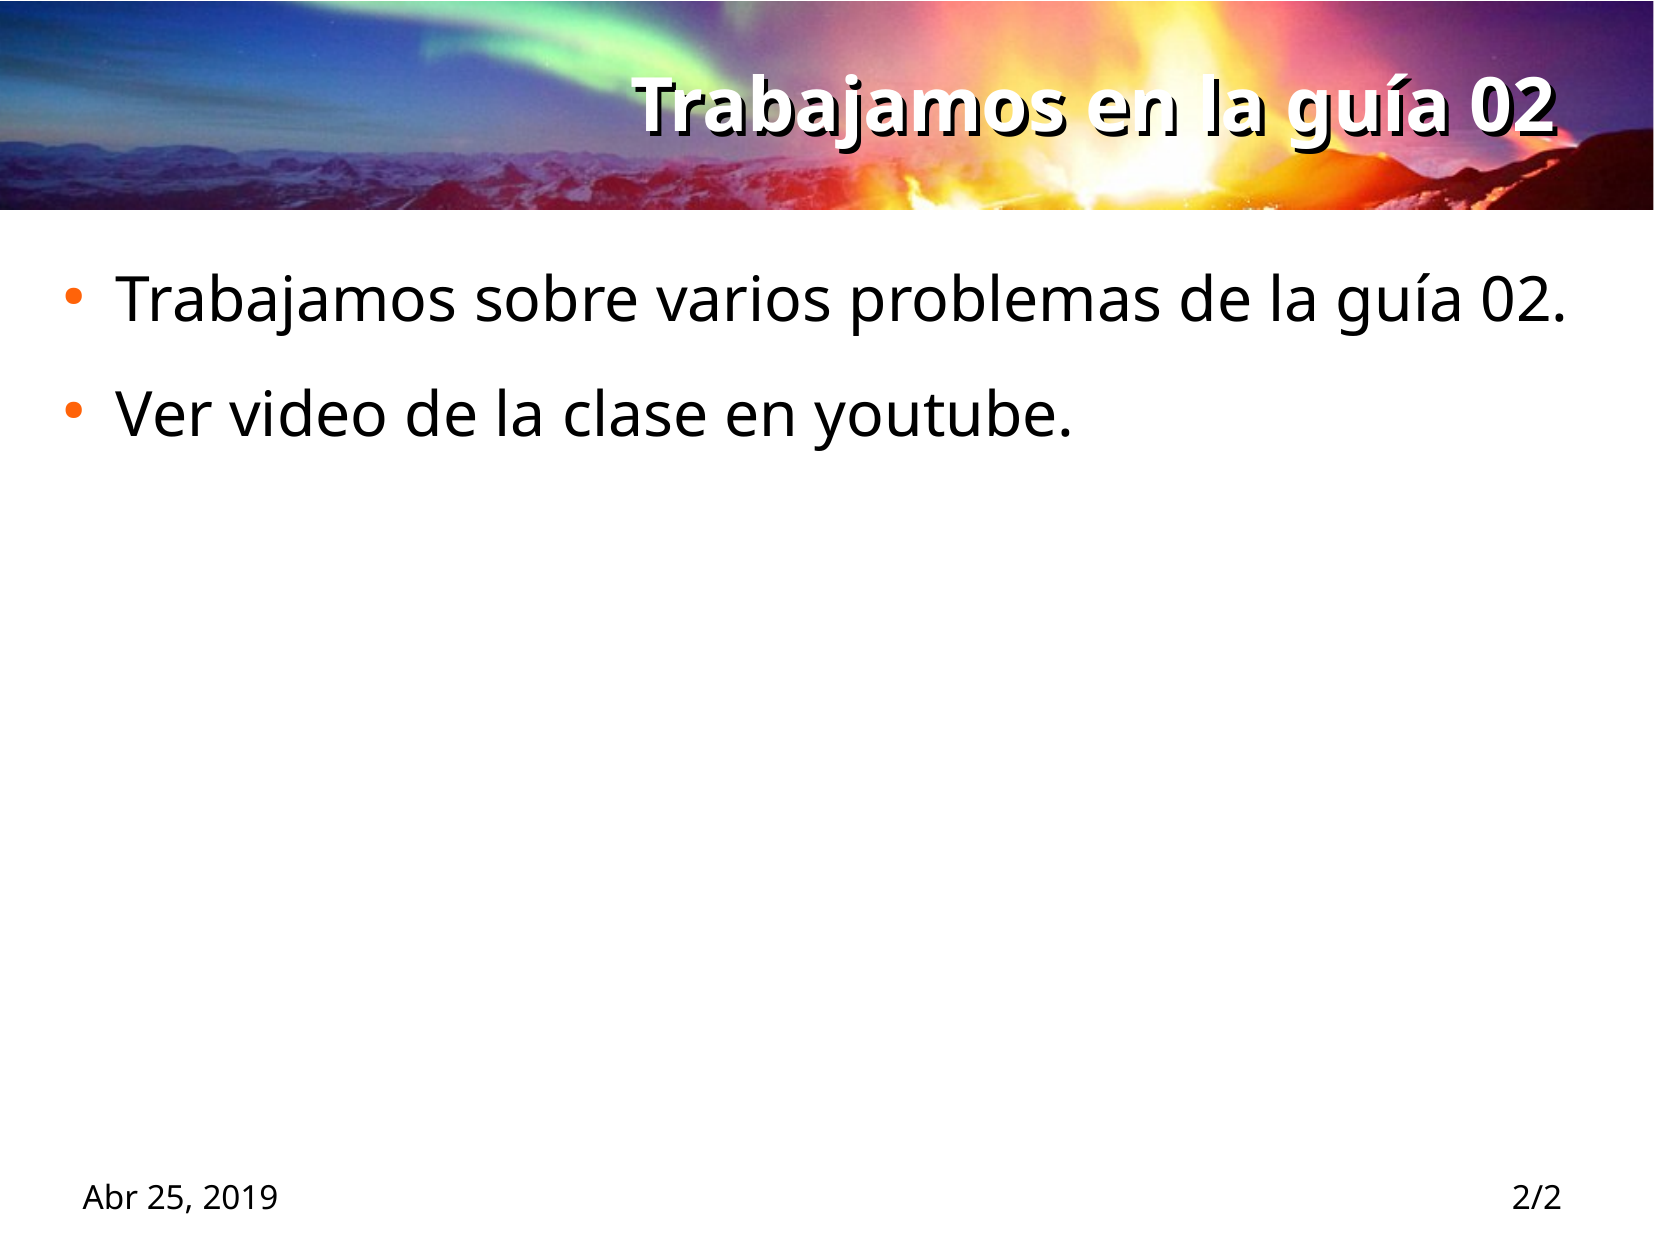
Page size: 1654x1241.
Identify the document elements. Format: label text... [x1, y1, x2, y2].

list Trabajamos sobre varios problemas de la guía 02. Ver video de la clase en youtube. [45, 255, 1606, 1156]
title Trabajamos en la guía 02 [45, 15, 1606, 191]
picture [0, 1, 1654, 210]
